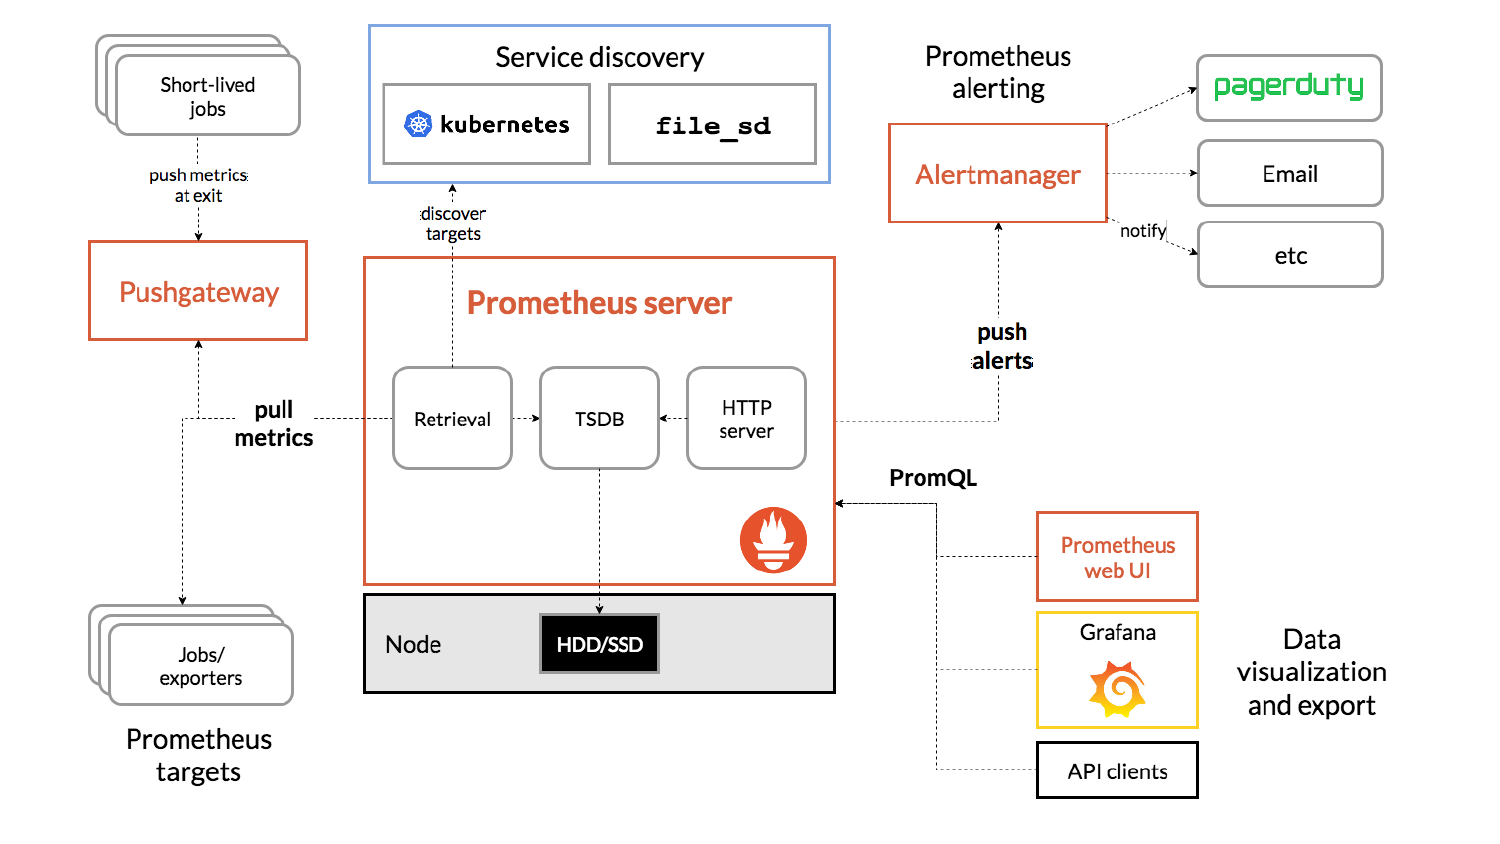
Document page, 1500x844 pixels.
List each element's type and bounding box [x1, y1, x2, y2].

picture [88, 24, 1412, 819]
